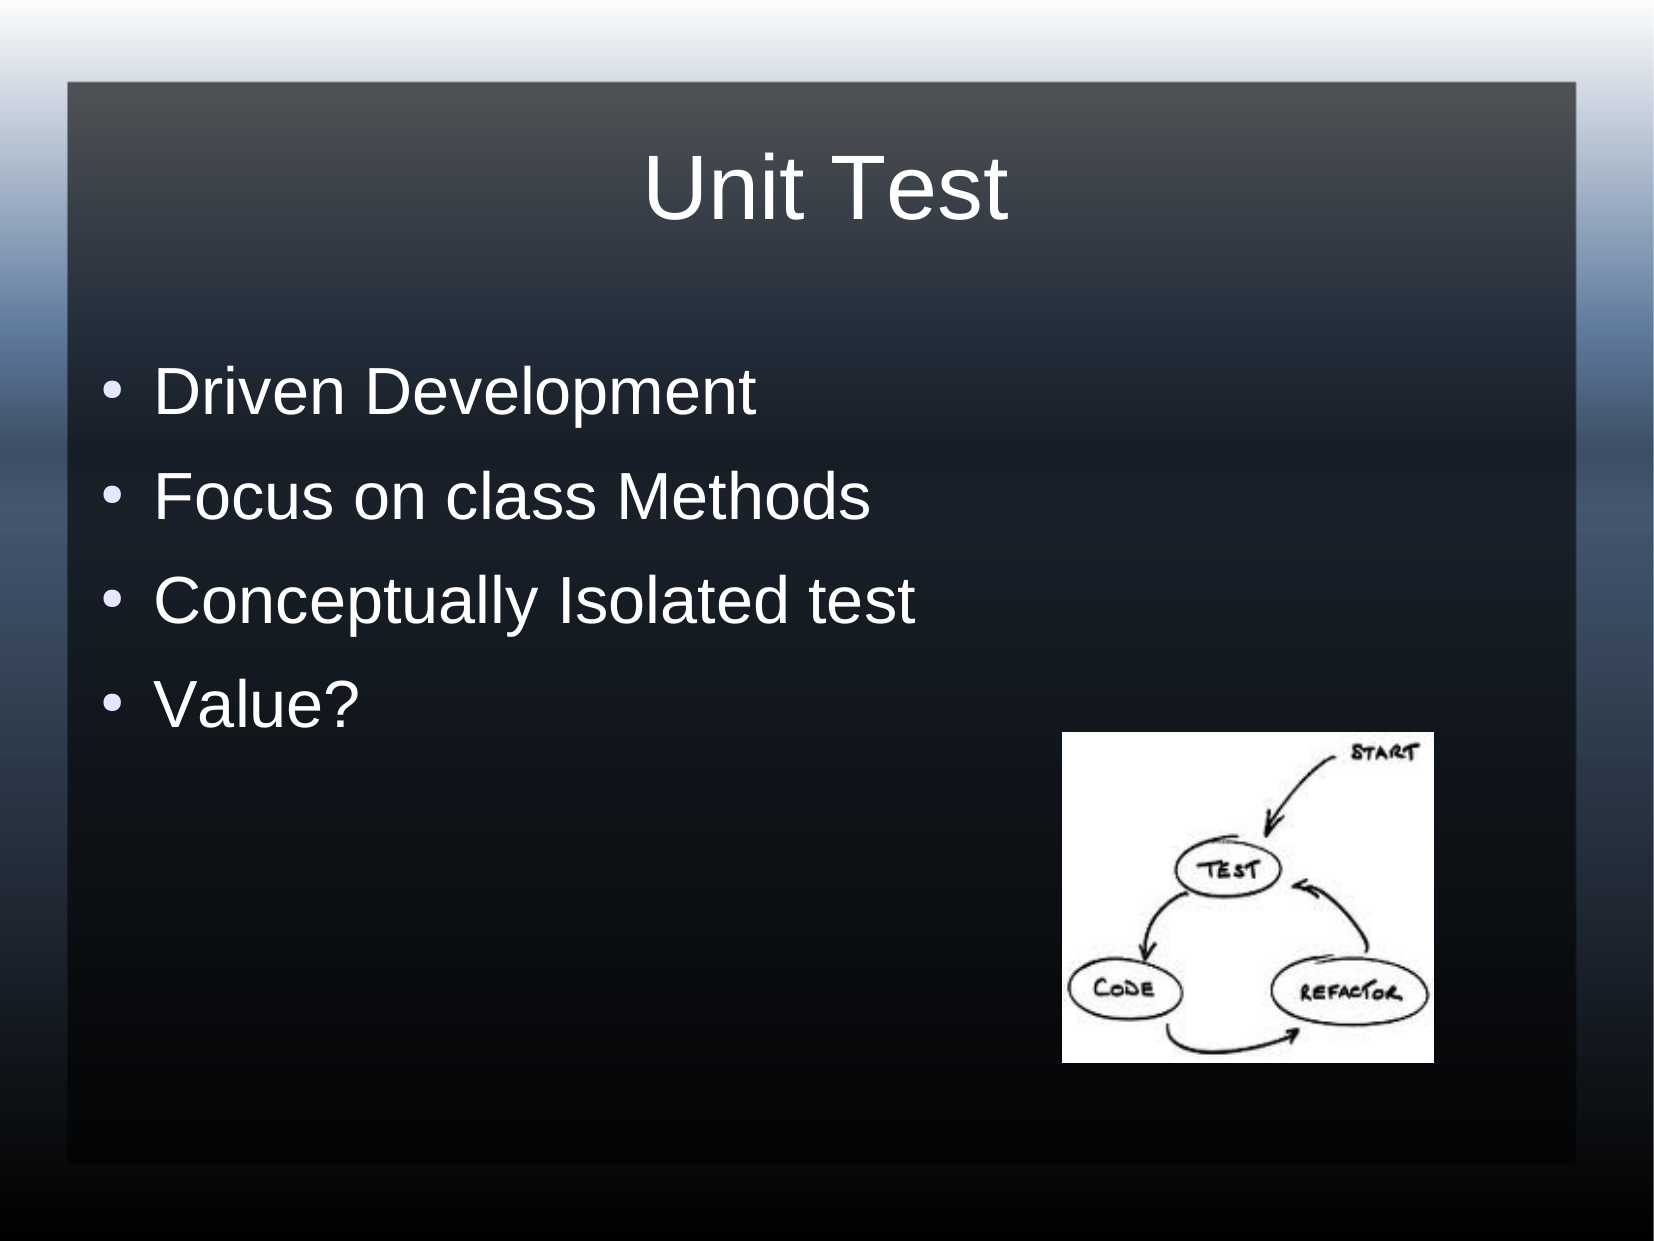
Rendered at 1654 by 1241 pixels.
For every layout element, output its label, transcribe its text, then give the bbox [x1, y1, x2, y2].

list Driven Development Focus on class Methods Conceptually Isolated test Value? [82, 354, 1571, 1059]
title Unit Test [82, 84, 1571, 292]
picture [0, 0, 1654, 1241]
